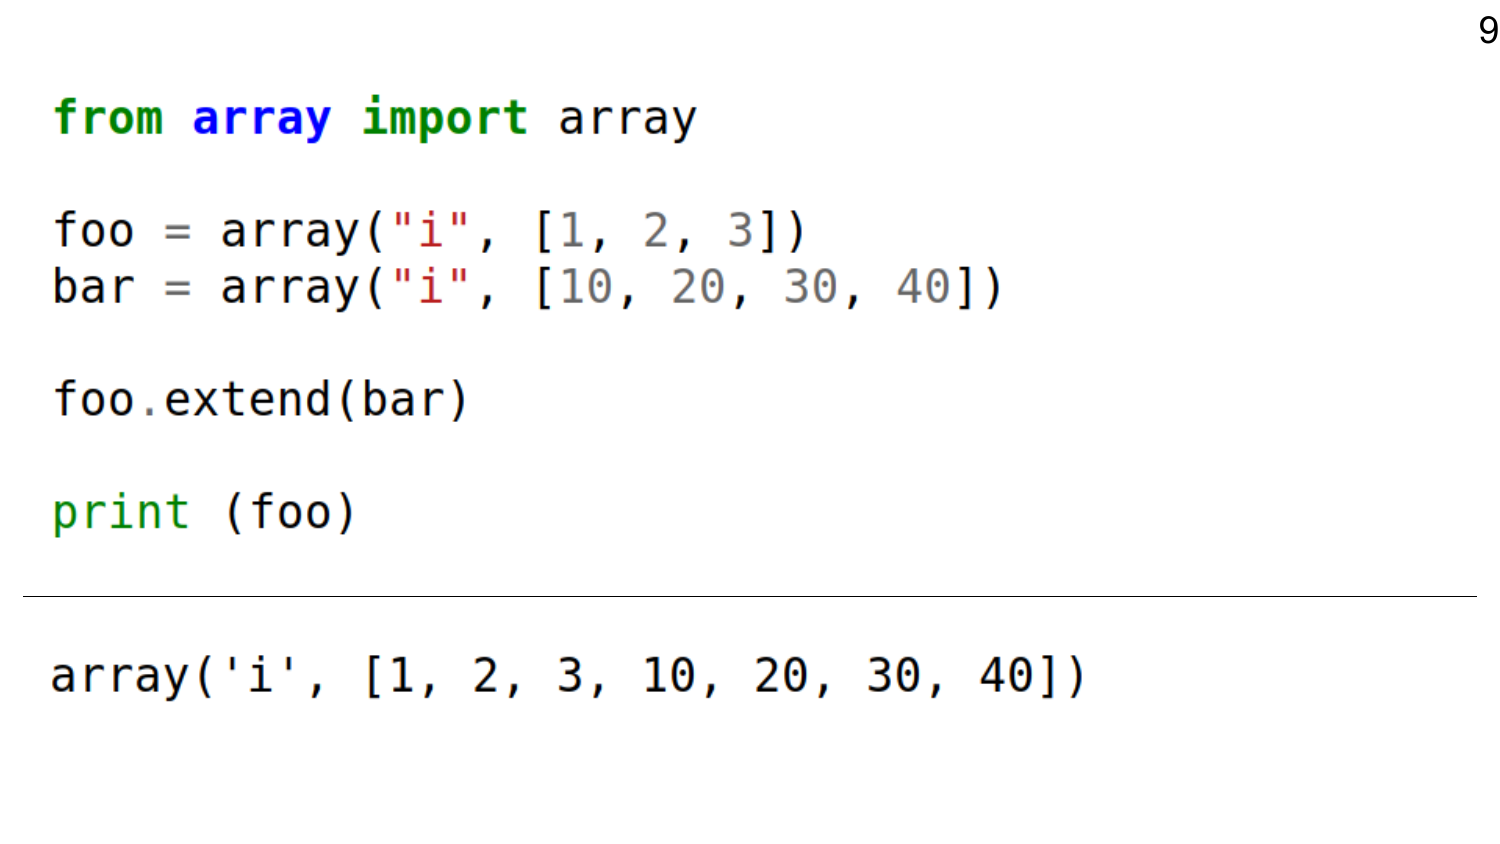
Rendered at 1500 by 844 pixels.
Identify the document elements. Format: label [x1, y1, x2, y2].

picture [37, 643, 1099, 714]
picture [37, 84, 1016, 544]
